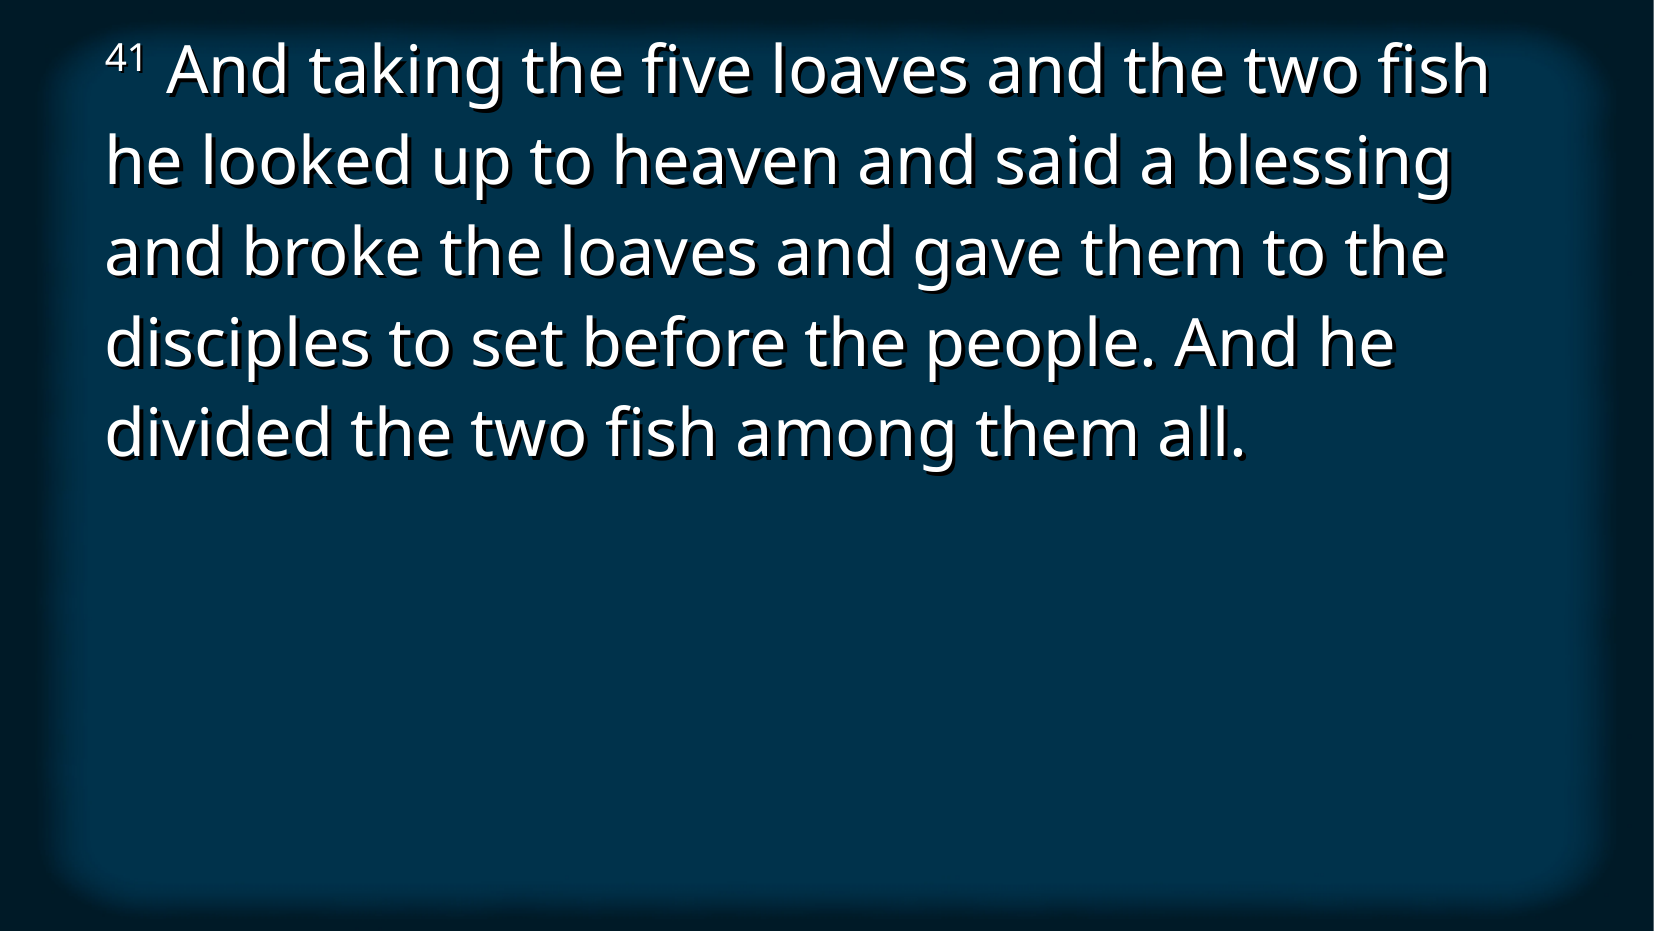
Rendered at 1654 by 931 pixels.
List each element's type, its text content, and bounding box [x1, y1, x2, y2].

text_box 41 And taking the five loaves and the two fish he looked up to heaven and said a blessing and broke the loaves and gave them to the disciples to set before the people. And he divided the two fish among them all. [90, 15, 1576, 474]
picture [0, 0, 1654, 931]
